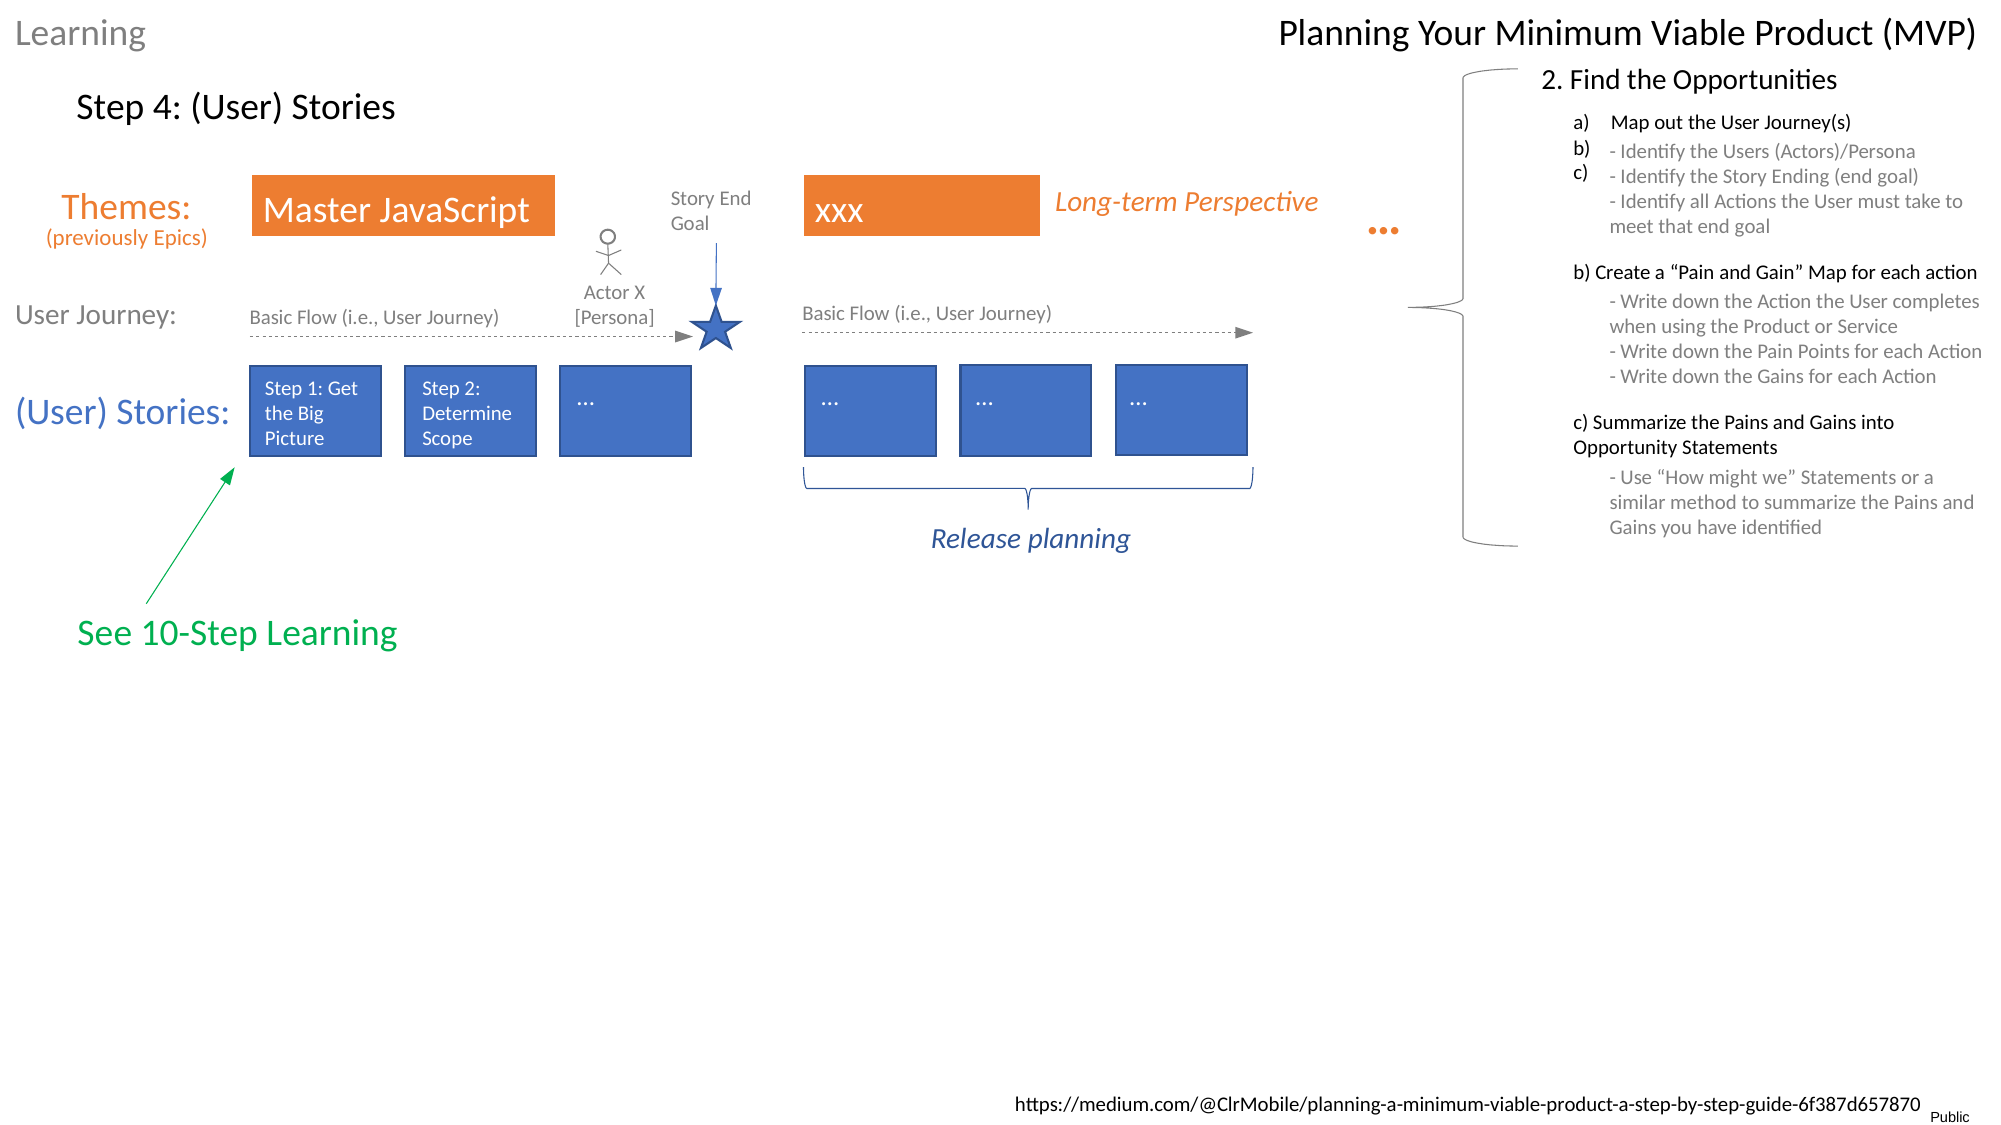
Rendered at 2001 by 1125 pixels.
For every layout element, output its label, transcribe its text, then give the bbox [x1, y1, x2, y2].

text_box - Identify the Users (Actors)/Persona - Identify the Story Ending (end goal) - Identify all Actions the User must take to meet that end goal [1594, 130, 2000, 247]
text_box [961, 365, 1091, 372]
text_box Long-term Perspective [1016, 175, 1358, 226]
text_box See 10-Step Learning [62, 600, 445, 662]
text_box Step 1: Get the Big Picture [249, 367, 381, 459]
text_box https://medium.com/@ClrMobile/planning-a-minimum-viable-product-a-step-by-step-guide-6f387d657870 [999, 1083, 2000, 1124]
text_box Basic Flow (i.e., User Journey) [787, 292, 1082, 333]
text_box User Journey: [0, 287, 235, 339]
text_box … [806, 372, 938, 419]
text_box Basic Flow (i.e., User Journey) [235, 296, 529, 337]
text_box [254, 175, 555, 236]
text_box … [960, 372, 1092, 419]
text_box [805, 366, 936, 456]
text_box … [1114, 372, 1246, 419]
text_box Master JavaScript [247, 177, 550, 238]
text_box [405, 366, 536, 456]
text_box [1116, 365, 1247, 455]
text_box Themes: [46, 174, 254, 235]
text_box - Write down the Action the User completes when using the Product or Service - Write down the Pain Points for each Action - Write down the Gains for each Action [1594, 279, 2000, 397]
text_box Step 4: (User) Stories [61, 74, 629, 135]
text_box [560, 366, 691, 456]
text_box Map out the User Journey(s) b) Create a “Pain and Gain” Map for each action c) Summarize the Pains and Gains into Opportunity Statements [1558, 101, 2000, 546]
text_box 2. Find the Opportunities [1526, 52, 1952, 104]
text_box Release planning [907, 512, 1155, 563]
text_box xxx [799, 177, 1041, 238]
text_box Learning [0, 0, 321, 61]
text_box [961, 419, 1091, 456]
text_box Story End Goal [655, 177, 777, 244]
text_box - Use “How might we” Statements or a similar method to summarize the Pains and Gains you have identified [1594, 456, 2000, 548]
text_box … [1350, 176, 1433, 253]
text_box (User) Stories: [0, 379, 249, 441]
text_box (previously Epics) [9, 215, 245, 259]
text_box Step 2: Determine Scope [407, 367, 539, 459]
text_box … [562, 372, 693, 419]
text_box Planning Your Minimum Viable Product (MVP) [1263, 0, 2000, 61]
text_box [691, 306, 741, 349]
text_box Actor X [Persona] [555, 270, 674, 337]
